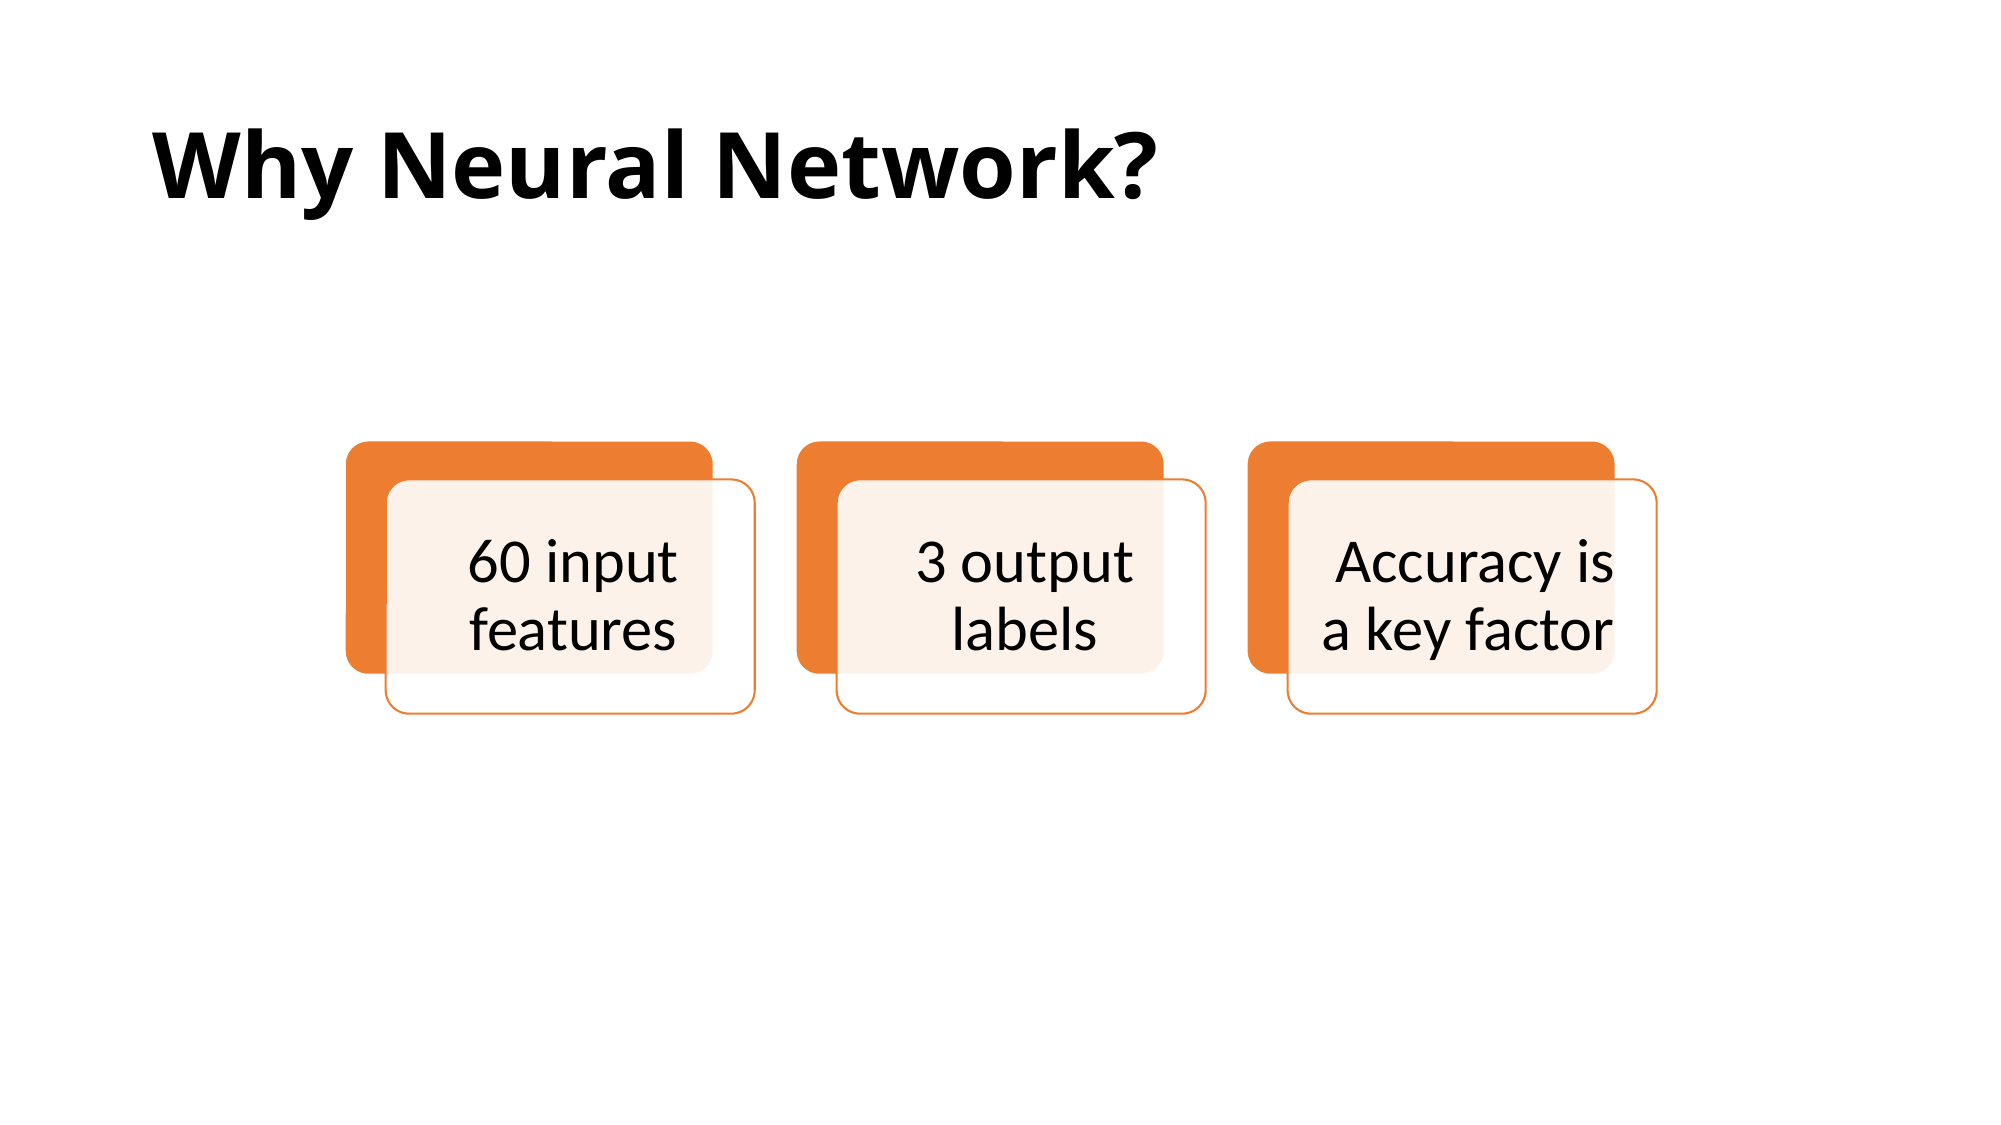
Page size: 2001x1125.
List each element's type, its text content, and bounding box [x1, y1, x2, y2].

text_box [795, 440, 1165, 675]
text_box [344, 440, 714, 675]
text_box [1246, 440, 1616, 675]
text_box 60 input features [385, 479, 755, 714]
title Why Neural Network? [137, 59, 1863, 278]
text_box Accuracy is a key factor [1287, 479, 1657, 714]
text_box 3 output labels [836, 479, 1206, 714]
